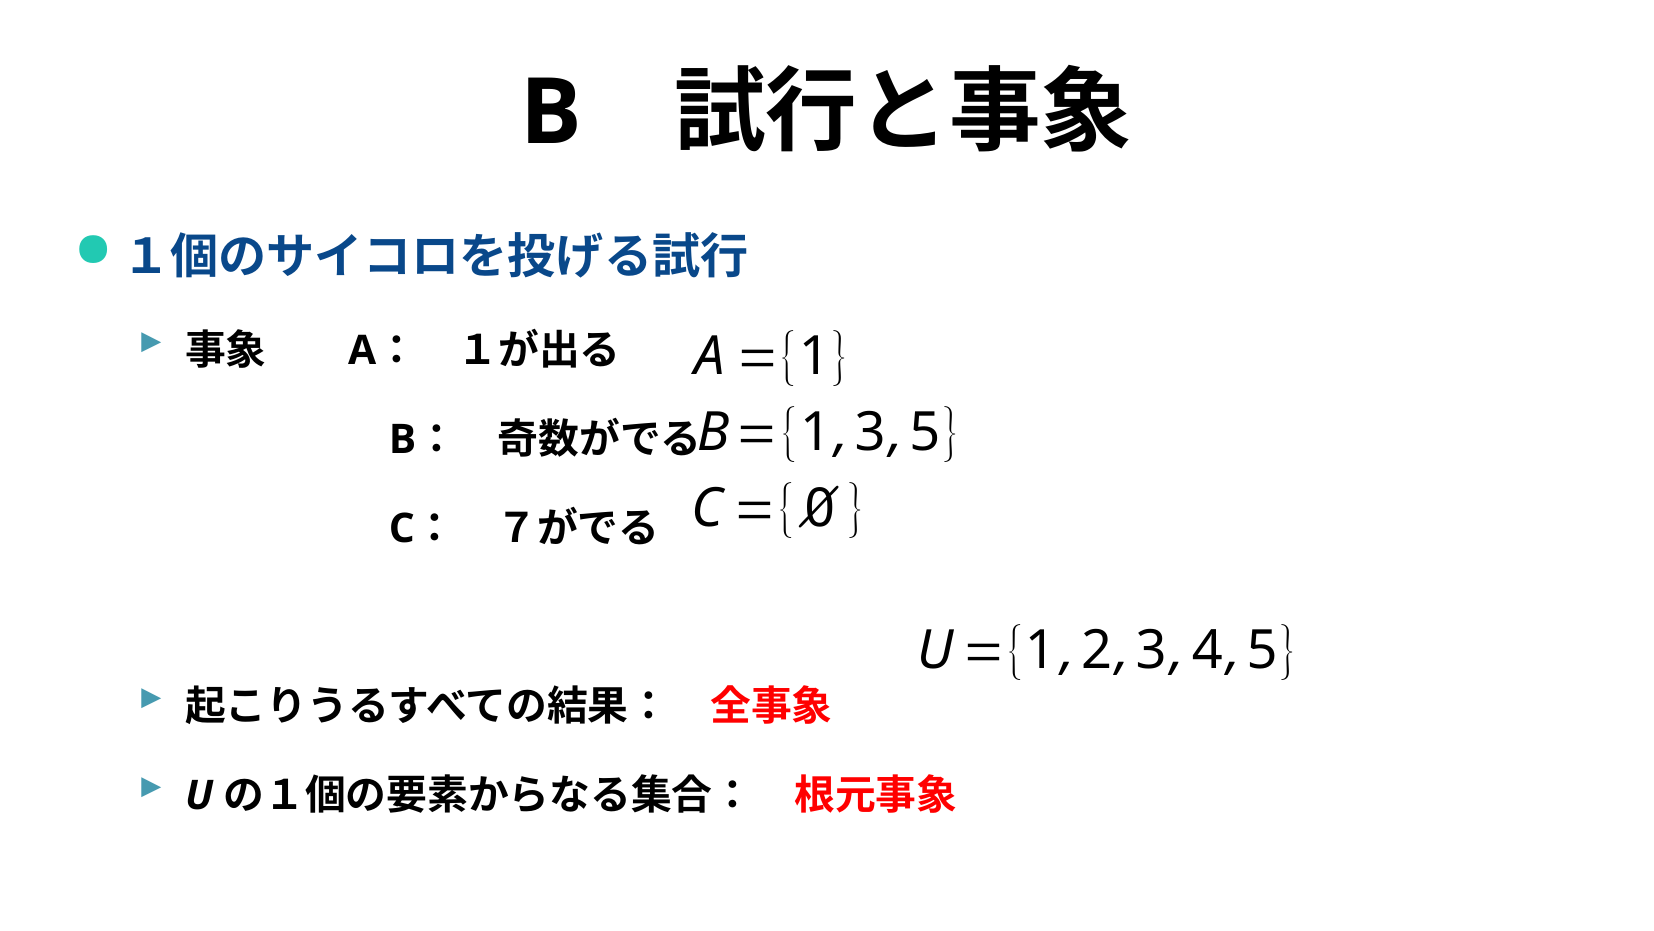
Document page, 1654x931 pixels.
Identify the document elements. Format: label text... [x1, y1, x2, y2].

chart [691, 326, 853, 389]
chart [696, 401, 963, 465]
chart [915, 620, 1301, 683]
title B 試行と事象 [29, 29, 1625, 178]
chart [690, 478, 868, 541]
list １個のサイコロを投げる試行 事象 A： １が出る B： 奇数がでる C： ７がでる 起こりうるすべての結果： 全事象 U の１個の要素からなる集合： 根元事象 [59, 206, 1595, 827]
